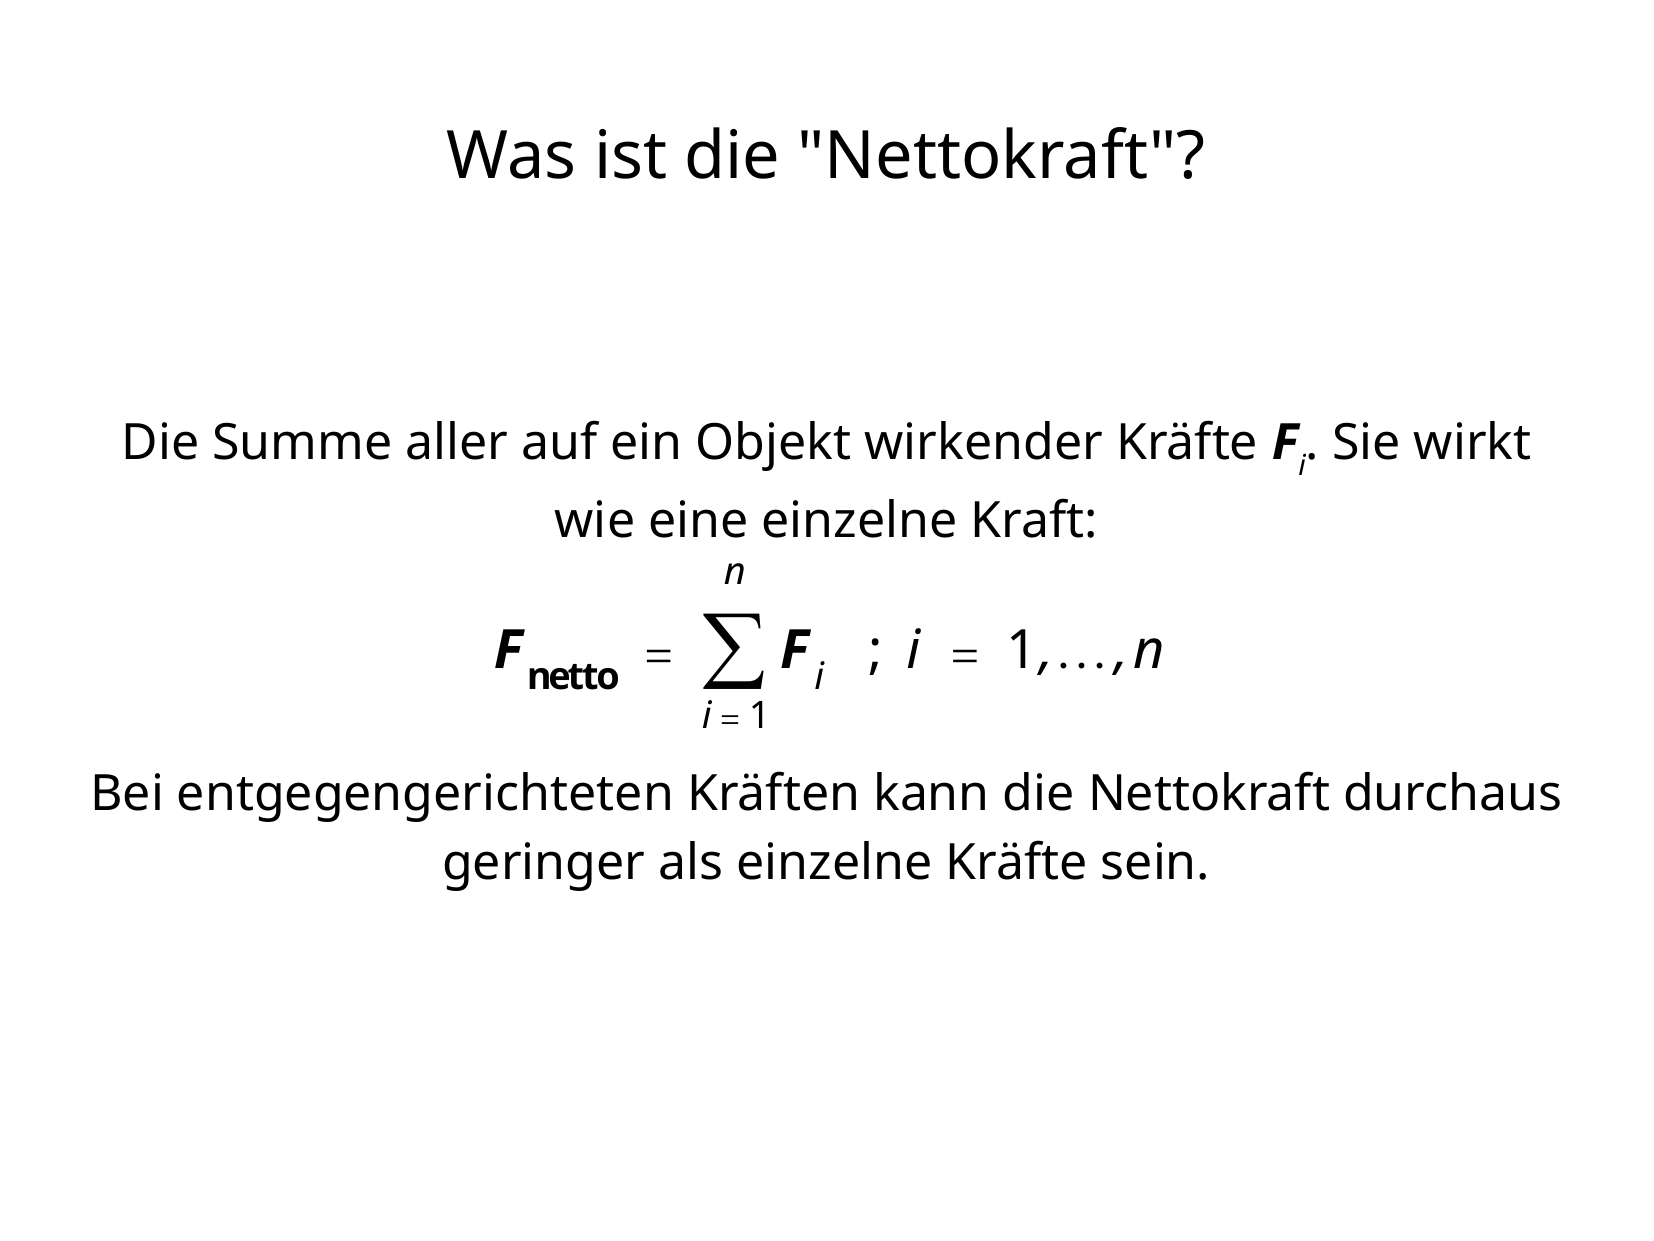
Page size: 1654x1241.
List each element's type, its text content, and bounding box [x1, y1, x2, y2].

title Was ist die "Nettokraft"? [82, 49, 1571, 257]
subtitle Die Summe aller auf ein Objekt wirkender Kräfte Fi. Sie wirkt wie eine einzelne Kraft: Bei entgegengerichteten Kräften kann die Nettokraft durchaus geringer als einzelne Kräfte sein. [82, 290, 1571, 1010]
chart [486, 548, 1168, 739]
